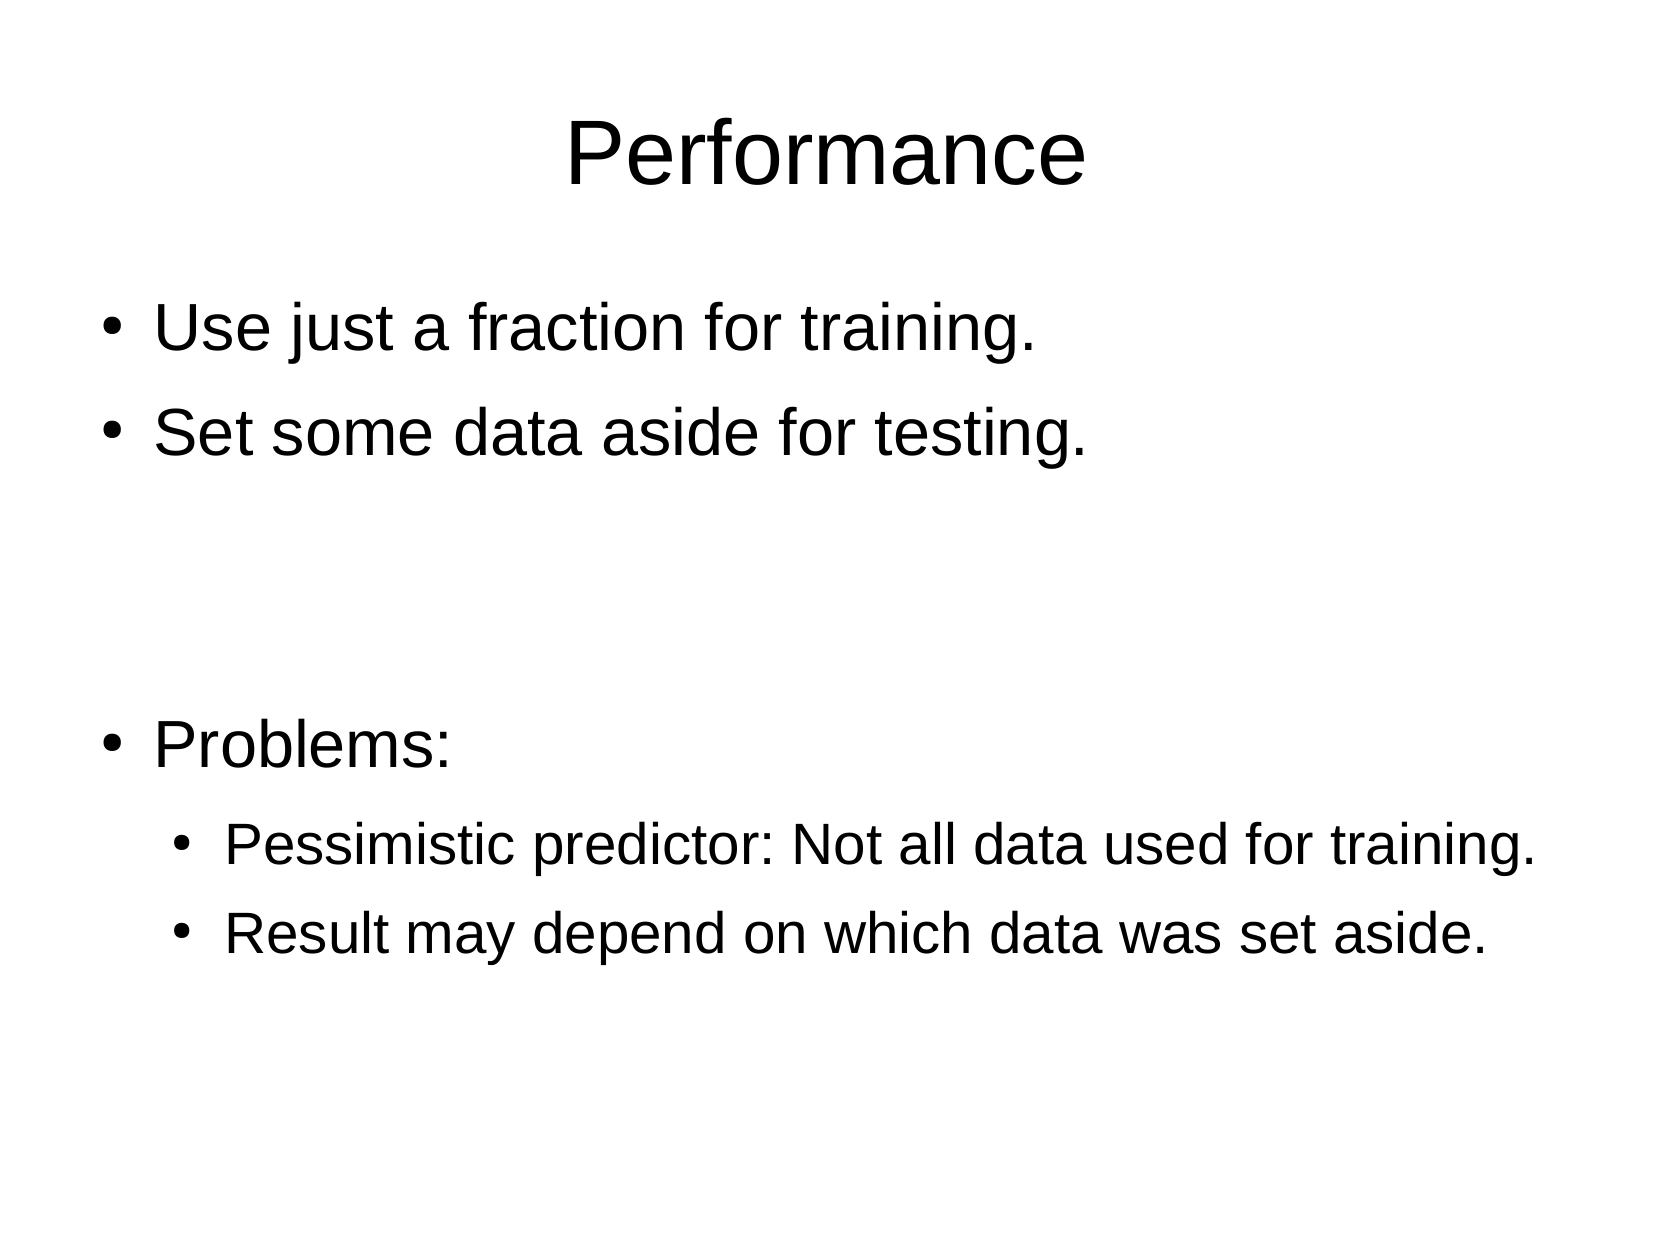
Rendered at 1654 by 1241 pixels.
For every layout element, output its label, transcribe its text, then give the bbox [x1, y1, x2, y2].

title Performance [82, 56, 1571, 250]
list Use just a fraction for training. Set some data aside for testing. Problems: Pessimistic predictor: Not all data used for training. Result may depend on which data was set aside. [82, 290, 1571, 1094]
